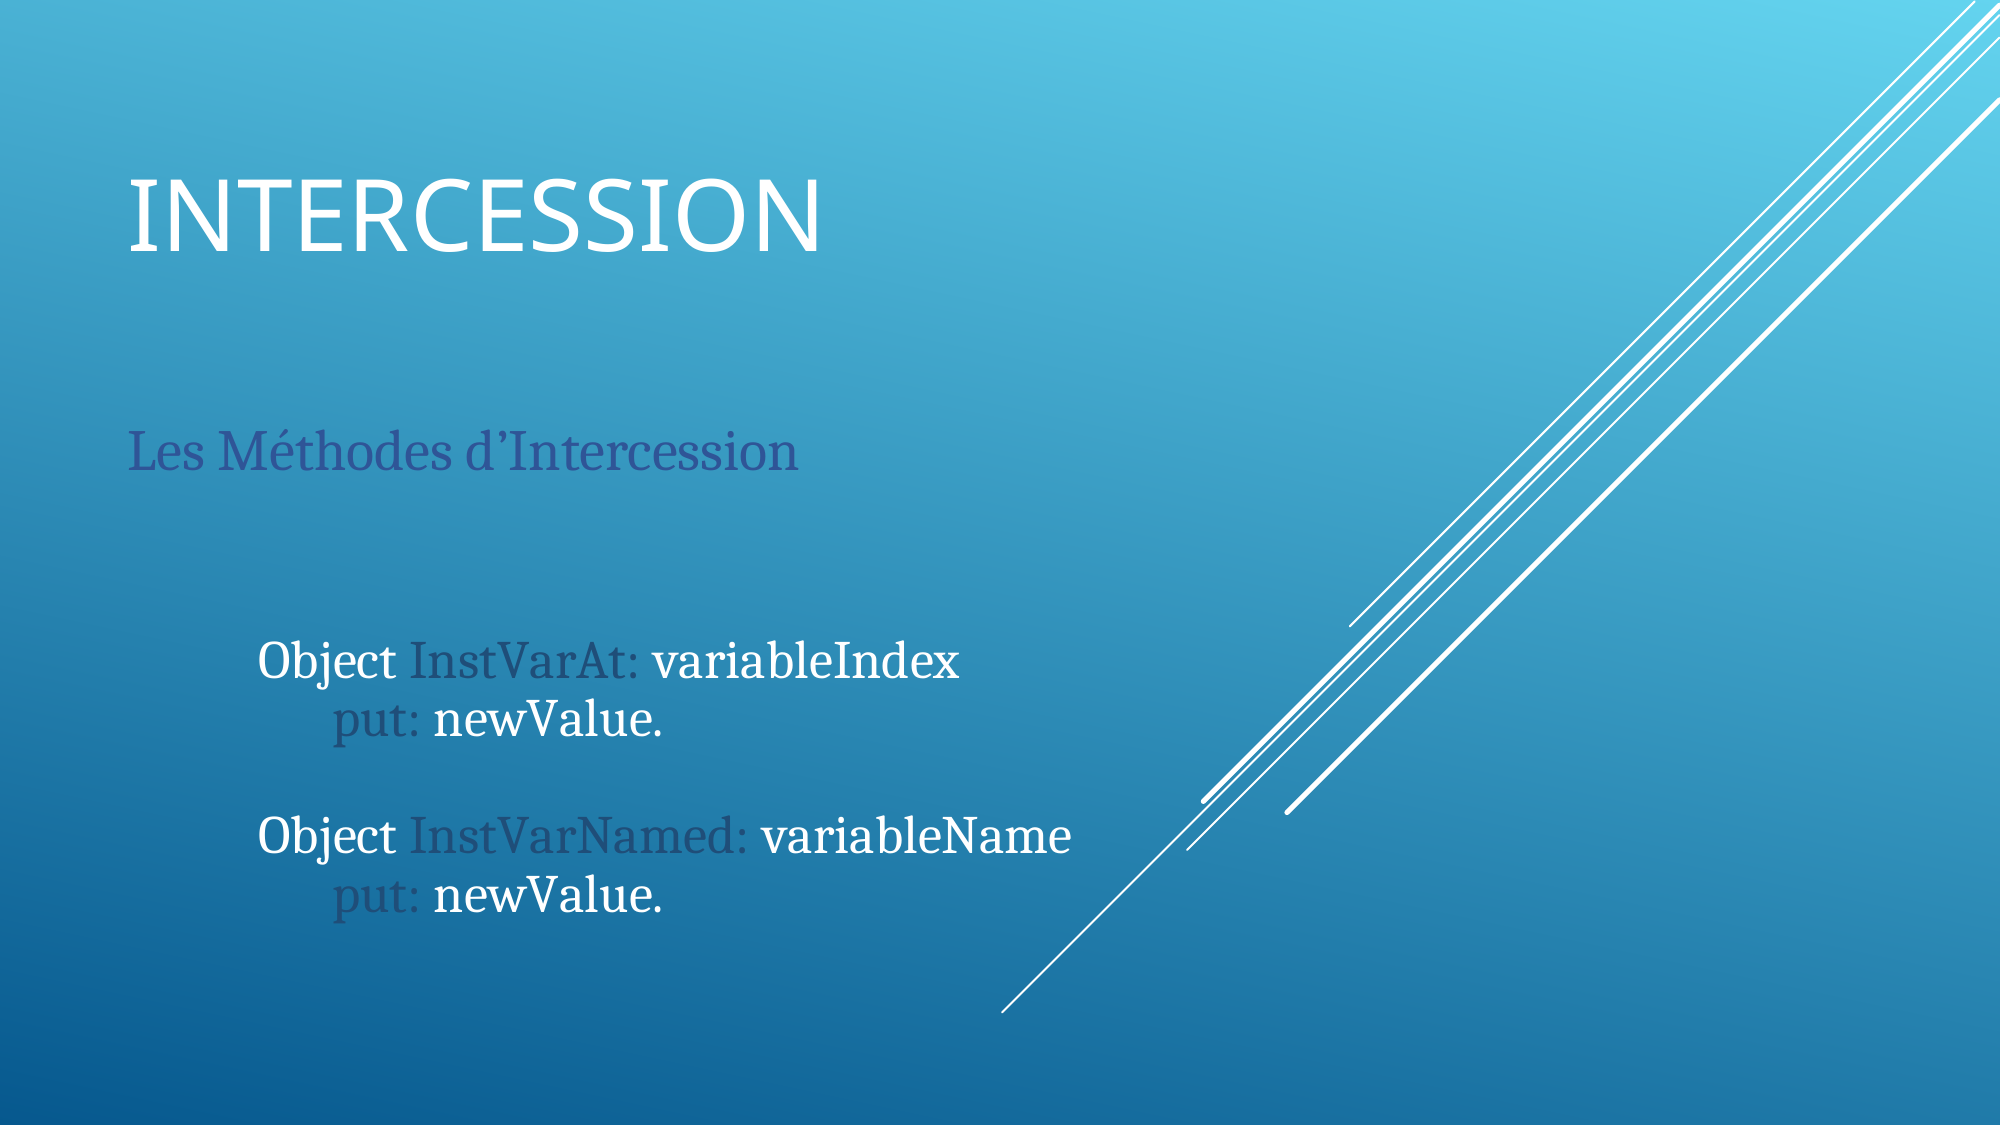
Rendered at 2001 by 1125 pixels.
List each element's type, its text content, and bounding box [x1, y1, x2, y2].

title Intercession [112, 112, 1425, 280]
text_box Les Méthodes d’Intercession [112, 405, 988, 491]
subtitle Object InstVarAt: variableIndex put: newValue. Object InstVarNamed: variableName put: newValue. [243, 624, 1294, 944]
